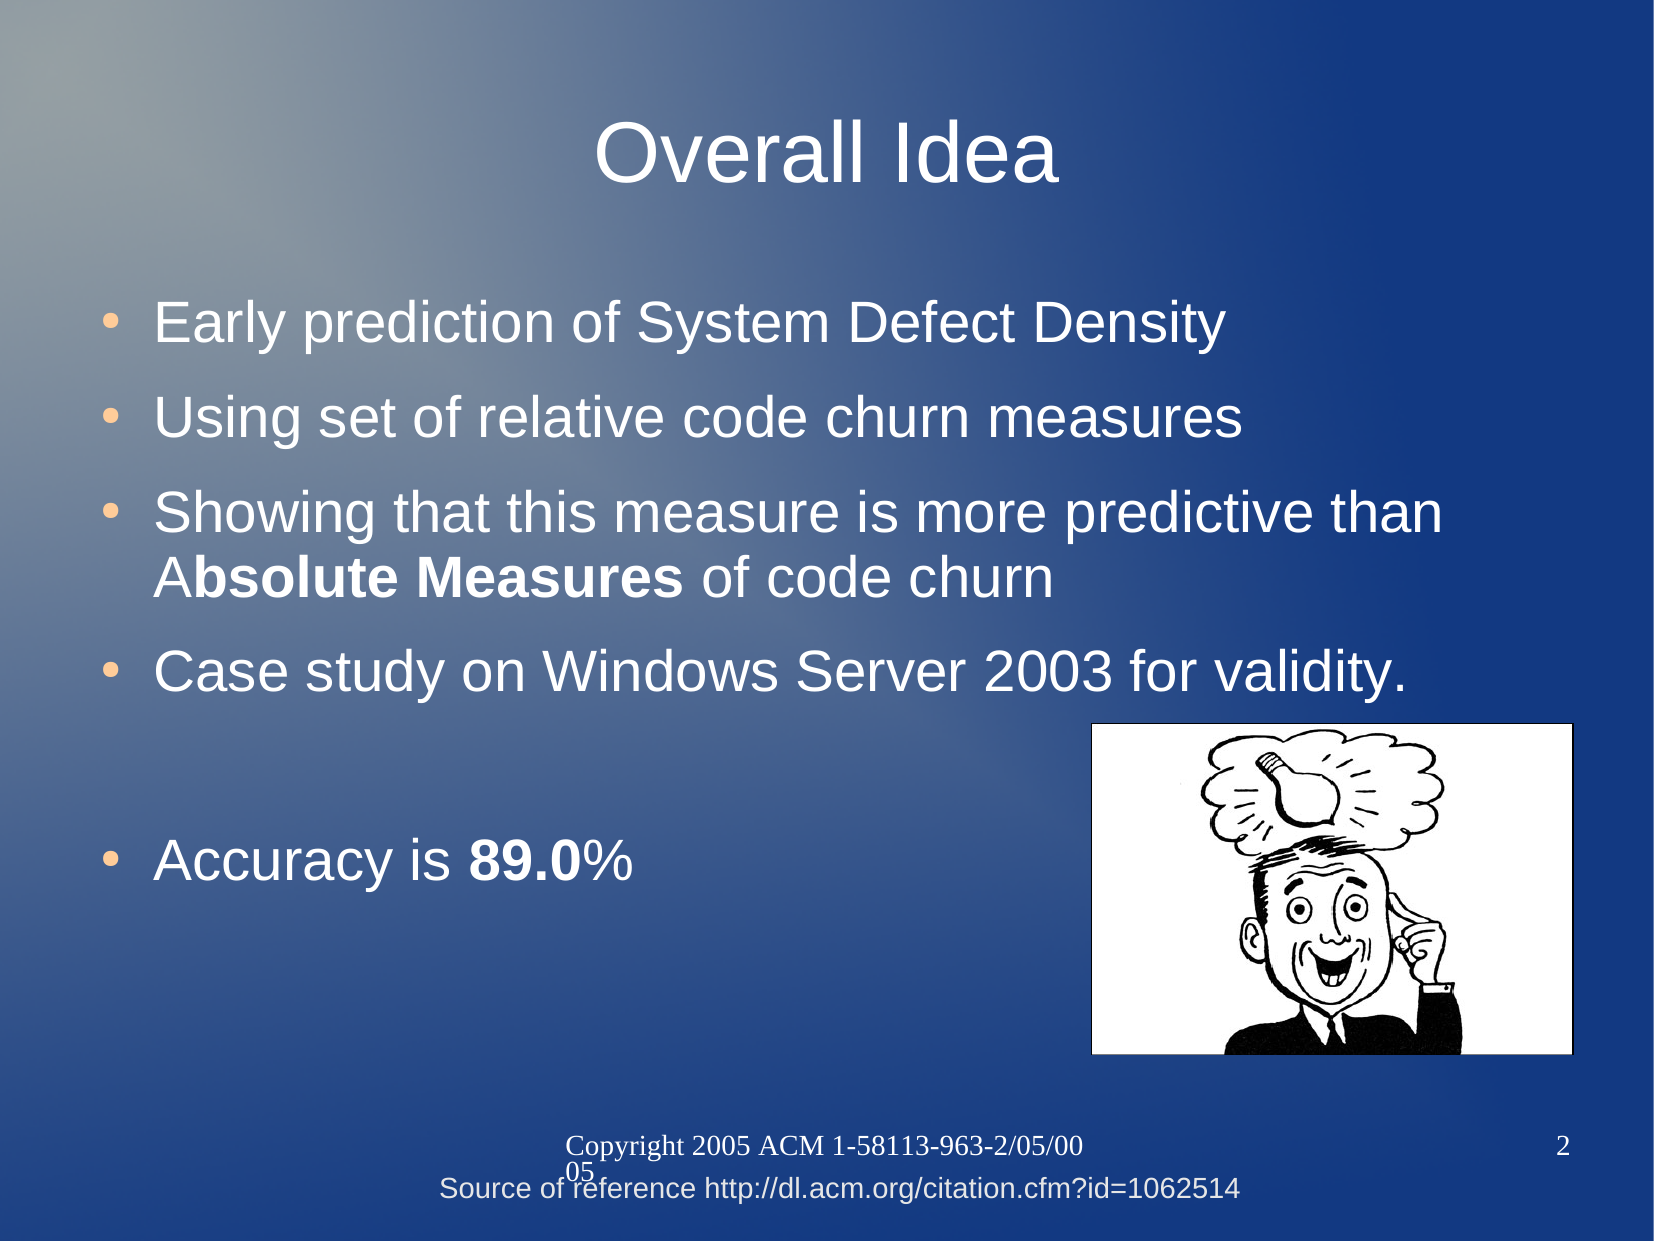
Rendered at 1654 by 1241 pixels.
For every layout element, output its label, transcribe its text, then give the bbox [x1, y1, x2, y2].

picture [0, 0, 1654, 1241]
title Overall Idea [82, 49, 1571, 257]
list Early prediction of System Defect Density Using set of relative code churn measures Showing that this measure is more predictive than Absolute Measures of code churn Case study on Windows Server 2003 for validity. Accuracy is 89.0% [82, 290, 1538, 995]
text_box Source of reference http://dl.acm.org/citation.cfm?id=1062514 [424, 1164, 1257, 1223]
